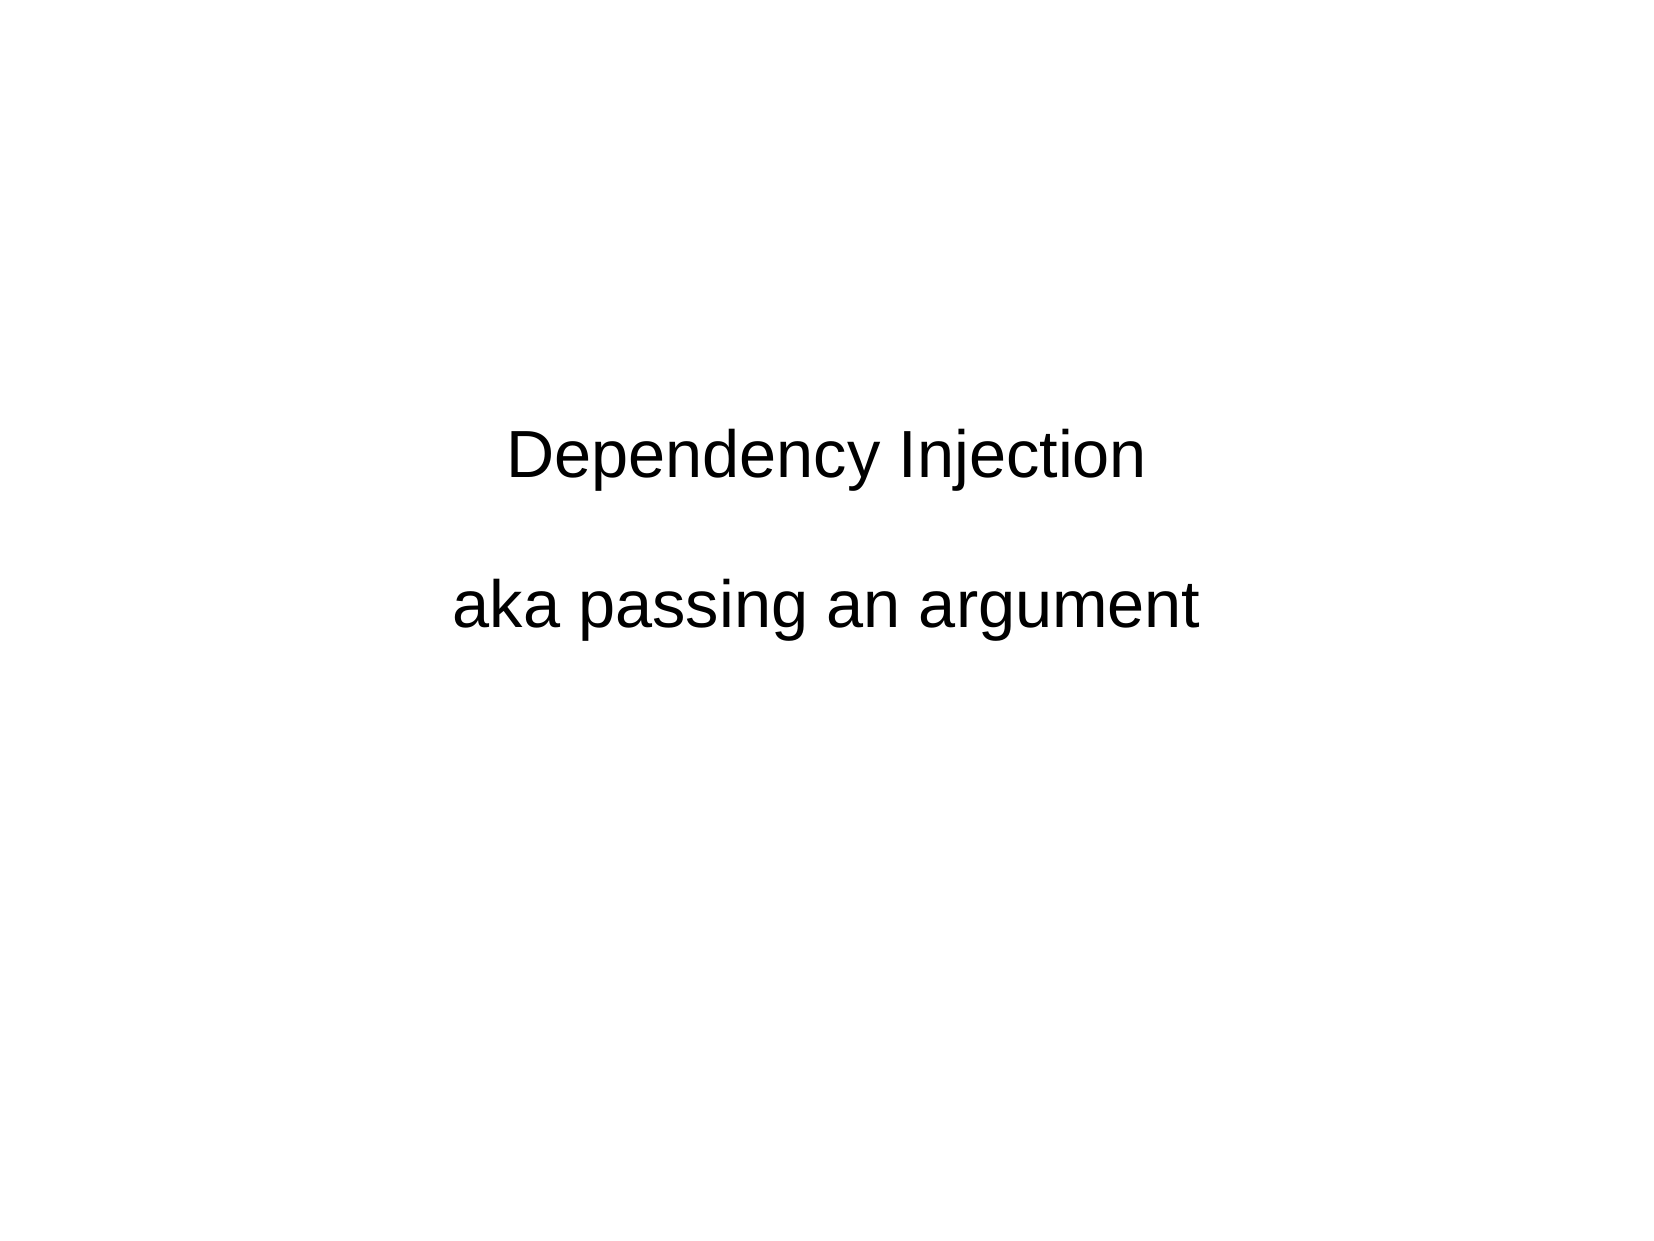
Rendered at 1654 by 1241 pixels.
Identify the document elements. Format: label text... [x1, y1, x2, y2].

subtitle Dependency Injection aka passing an argument [82, 49, 1571, 1010]
